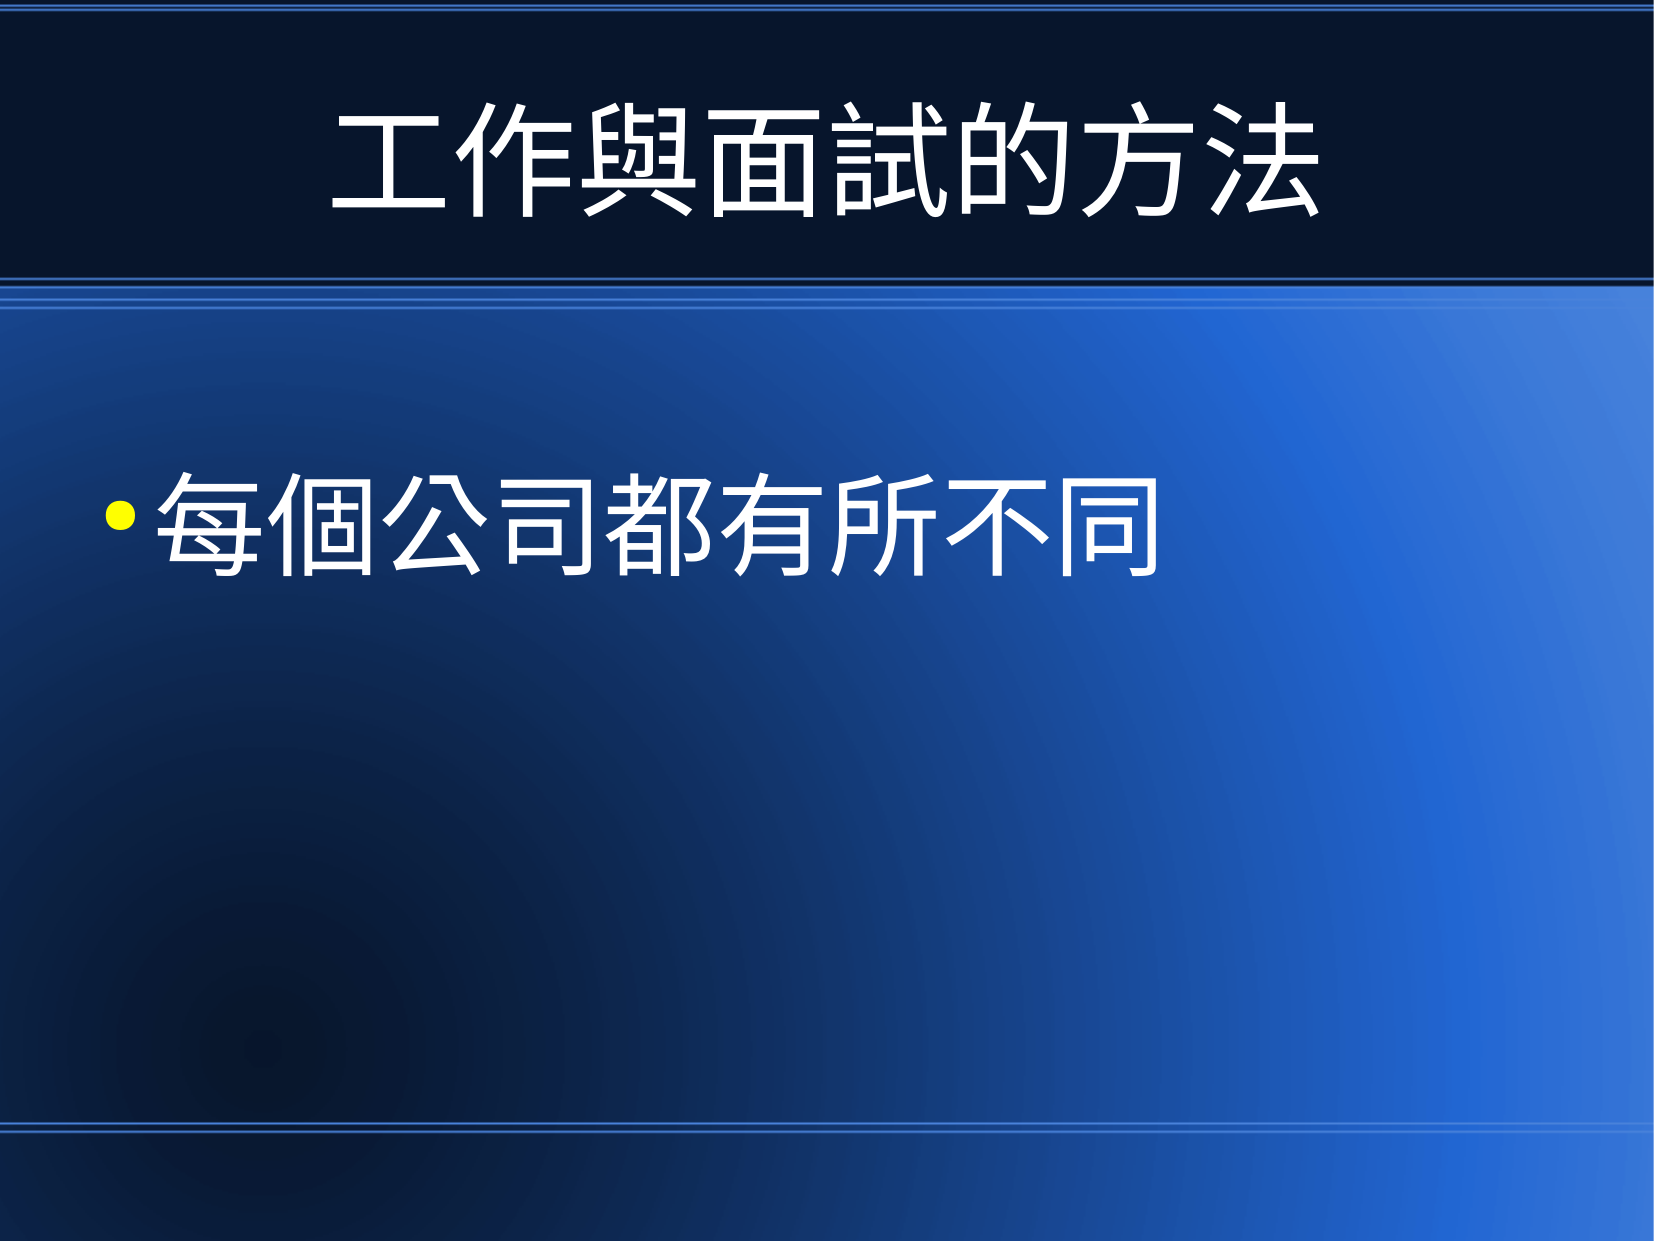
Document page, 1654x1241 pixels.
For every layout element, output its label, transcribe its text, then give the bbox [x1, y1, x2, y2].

picture [0, 0, 1654, 1241]
title 工作與面試的方法 [82, 49, 1571, 257]
list 每個公司都有所不同 [82, 355, 1571, 1241]
